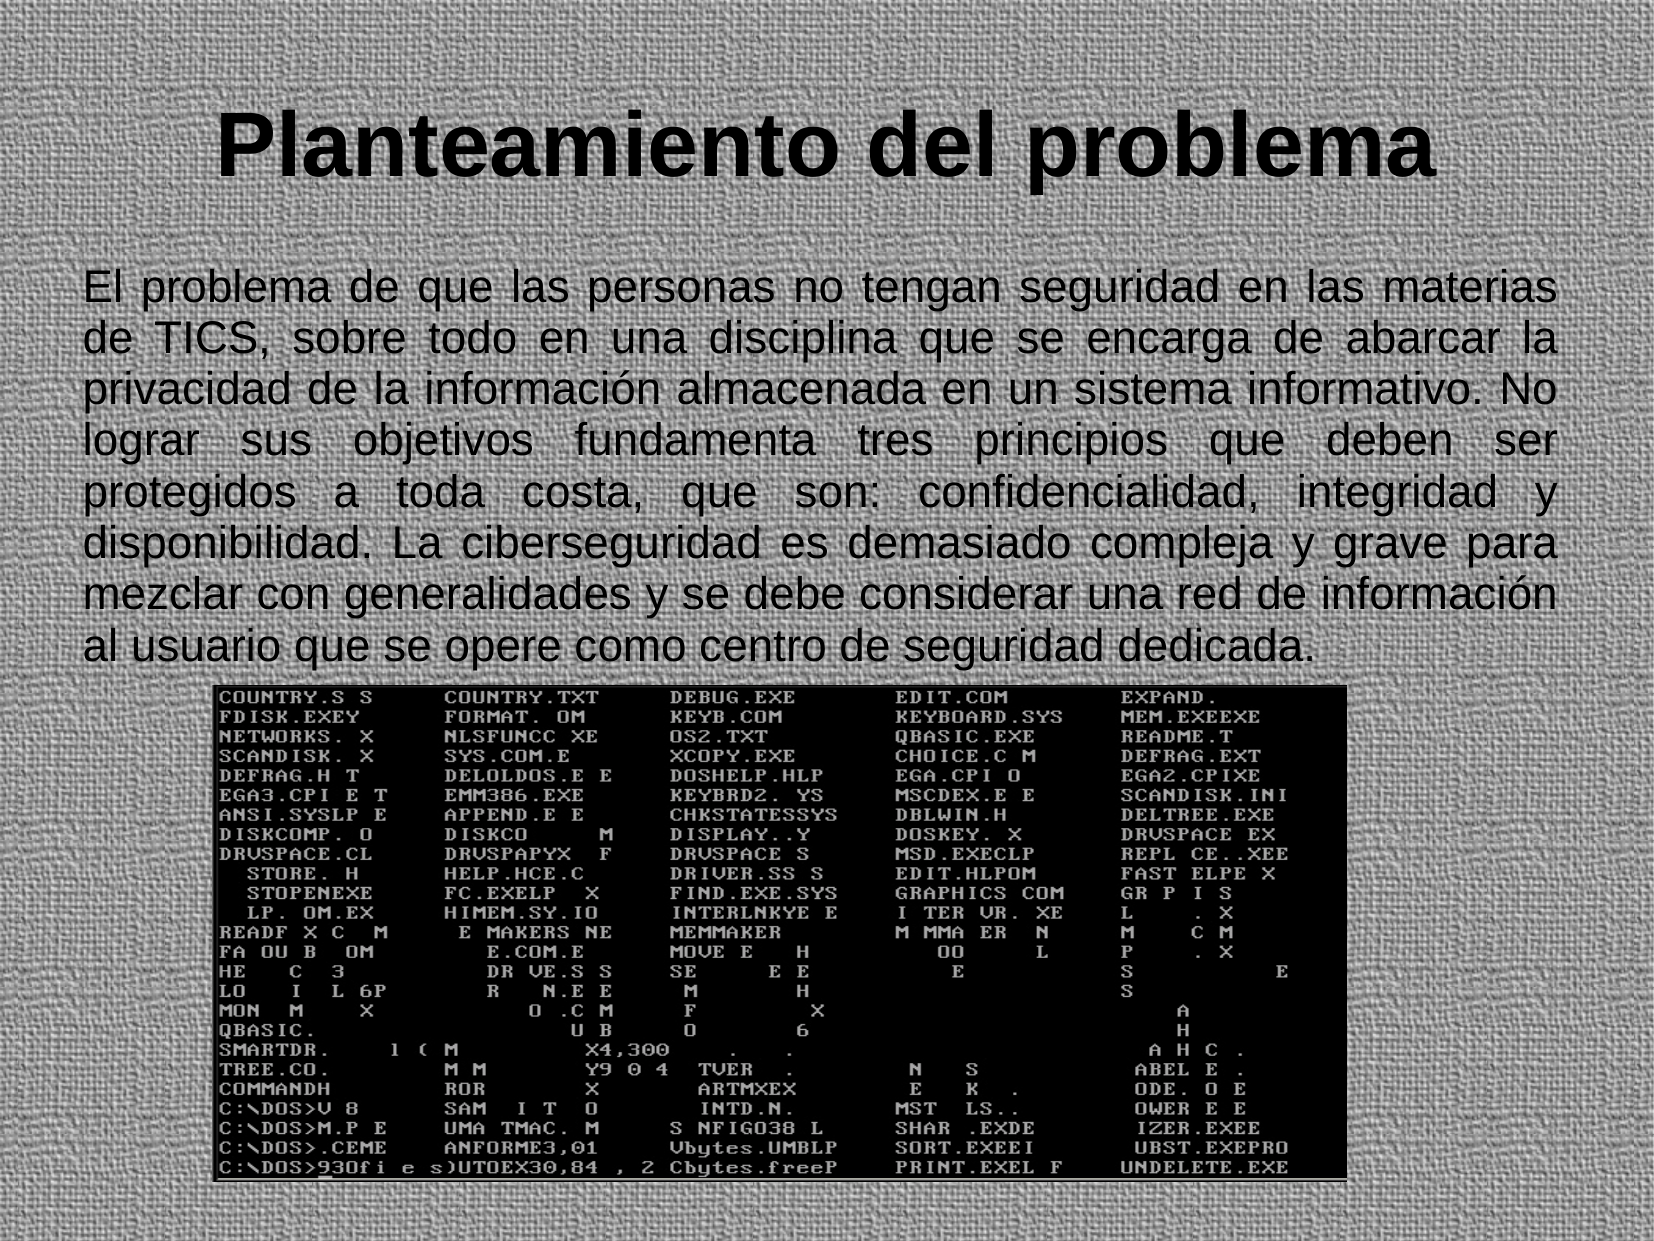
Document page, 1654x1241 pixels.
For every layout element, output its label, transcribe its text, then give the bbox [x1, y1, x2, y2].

title Planteamiento del problema [82, 40, 1571, 249]
picture [0, 0, 1654, 1241]
list El problema de que las personas no tengan seguridad en las materias de TICS, sobre todo en una disciplina que se encarga de abarcar la privacidad de la información almacenada en un sistema informativo. No lograr sus objetivos fundamenta tres principios que deben ser protegidos a toda costa, que son: confidencialidad, integridad y disponibilidad. La ciberseguridad es demasiado compleja y grave para mezclar con generalidades y se debe considerar una red de información al usuario que se opere como centro de seguridad dedicada. [82, 260, 1560, 1028]
